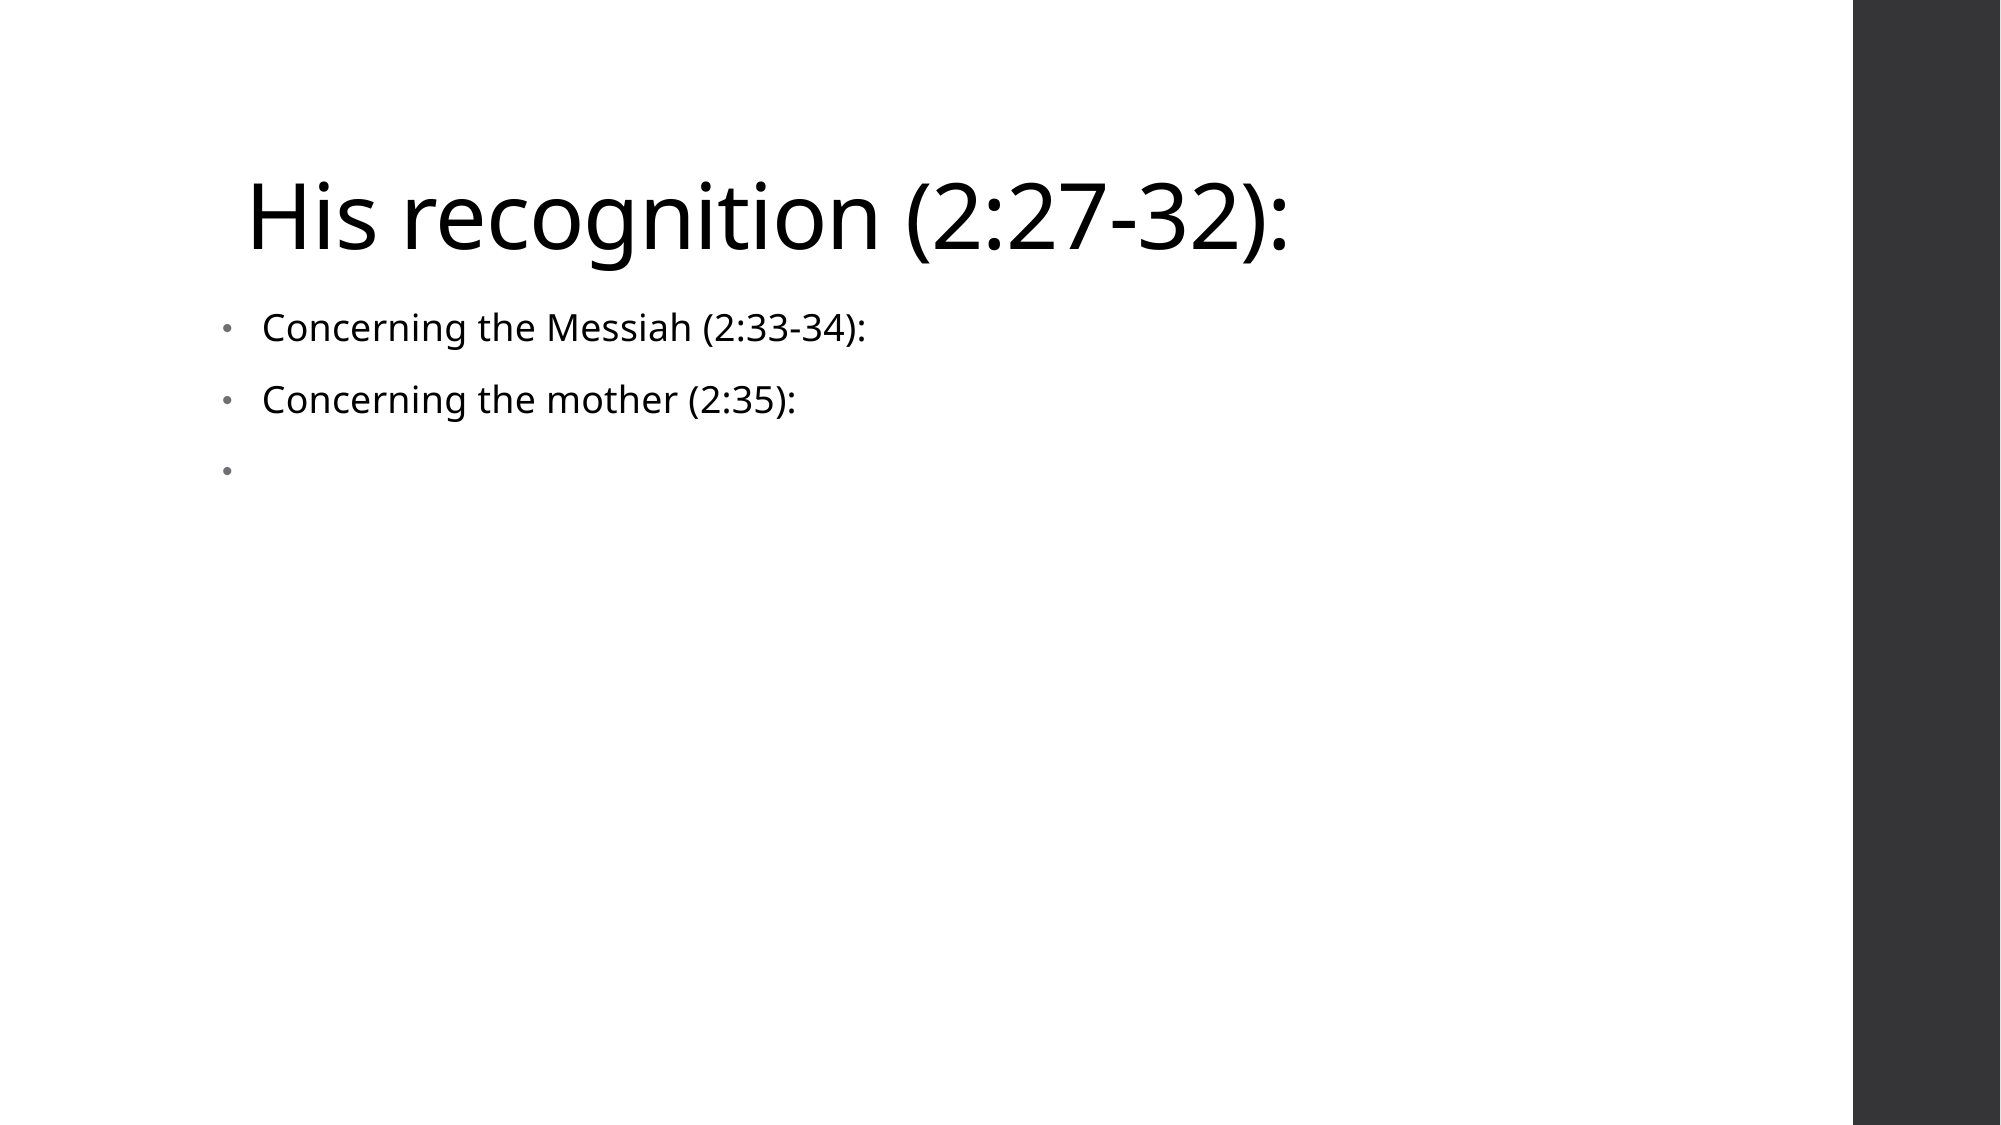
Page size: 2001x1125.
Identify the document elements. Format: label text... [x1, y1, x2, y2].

title His recognition (2:27-32): [206, 60, 1797, 278]
list Concerning the Messiah (2:33-34): Concerning the mother (2:35): [206, 299, 1617, 1014]
